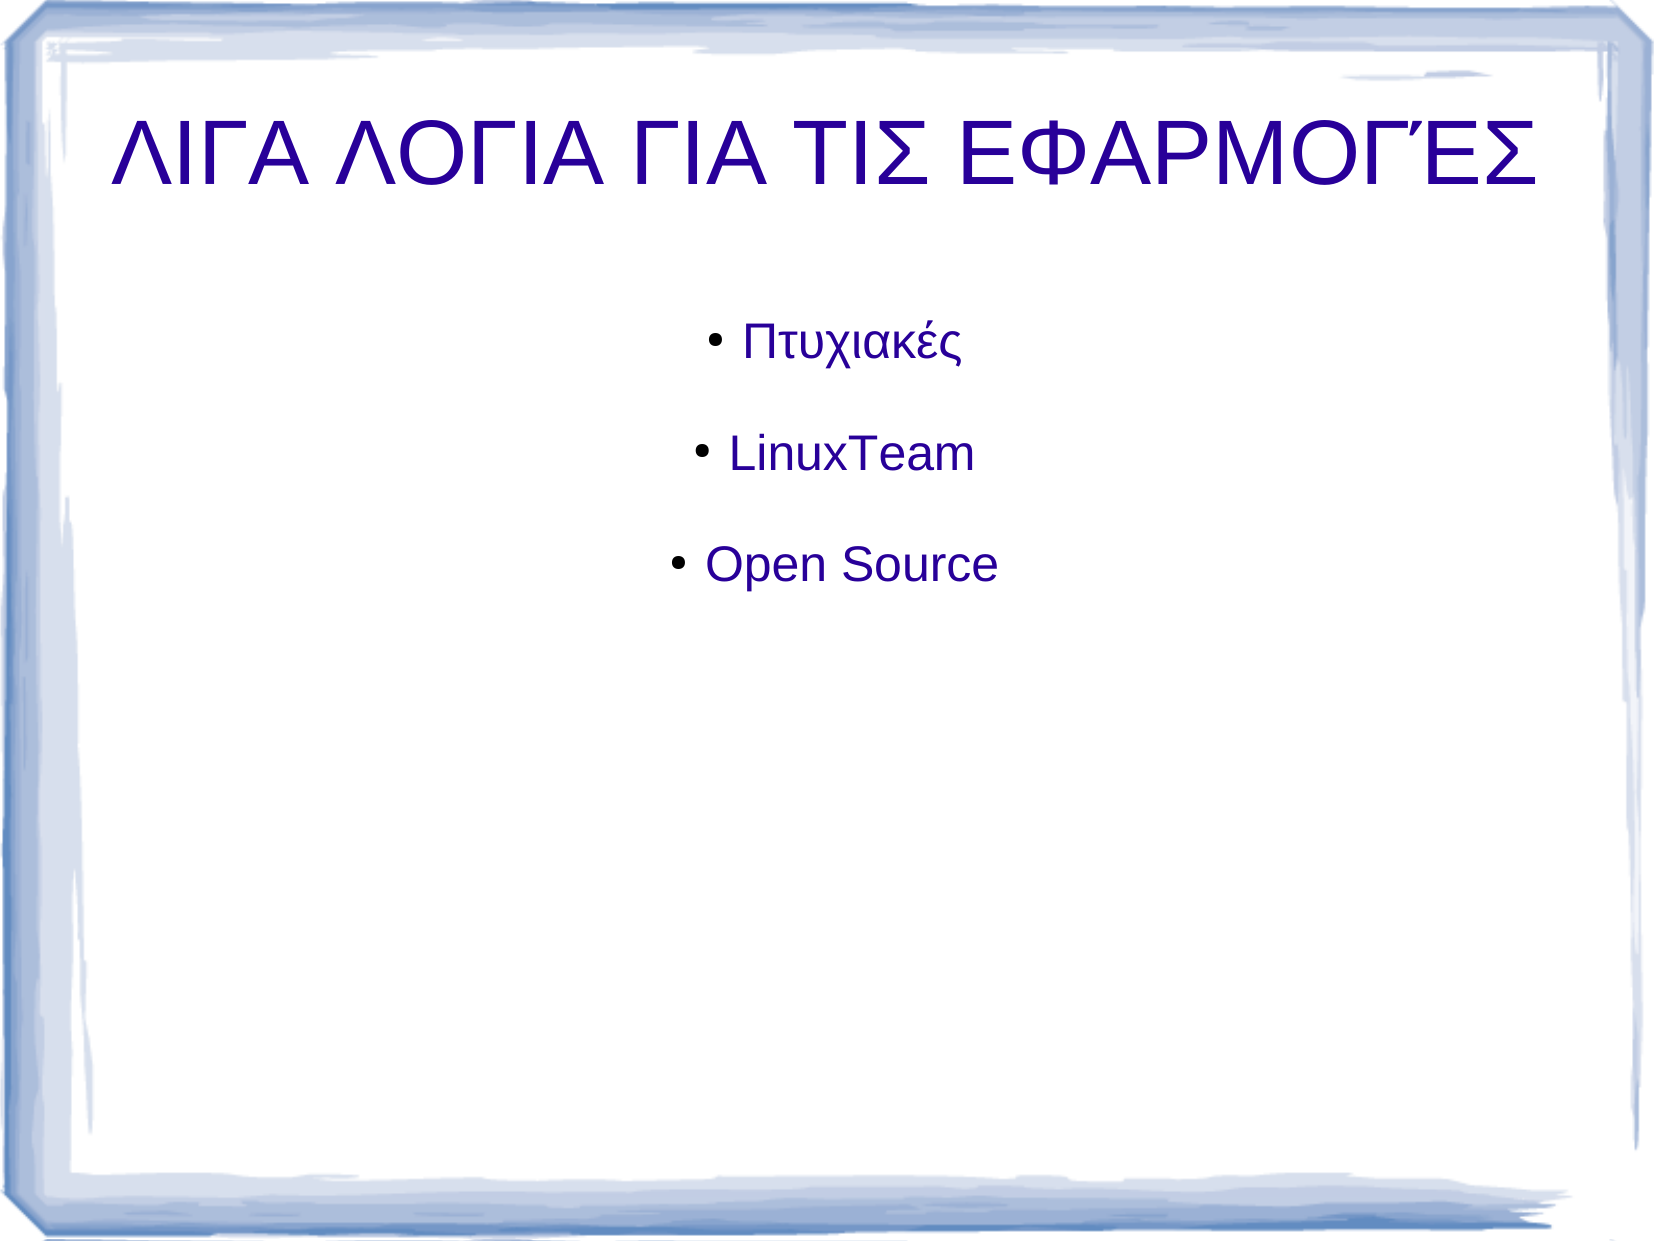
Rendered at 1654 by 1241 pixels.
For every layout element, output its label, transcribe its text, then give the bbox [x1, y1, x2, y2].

picture [0, 0, 1654, 1241]
title ΛΙΓΑ ΛΟΓΙΑ ΓΙΑ ΤΙΣ ΕΦΑΡΜΟΓΈΣ [82, 49, 1571, 257]
subtitle Πτυχιακές LinuxΤeam Open Source [115, 300, 1571, 1163]
